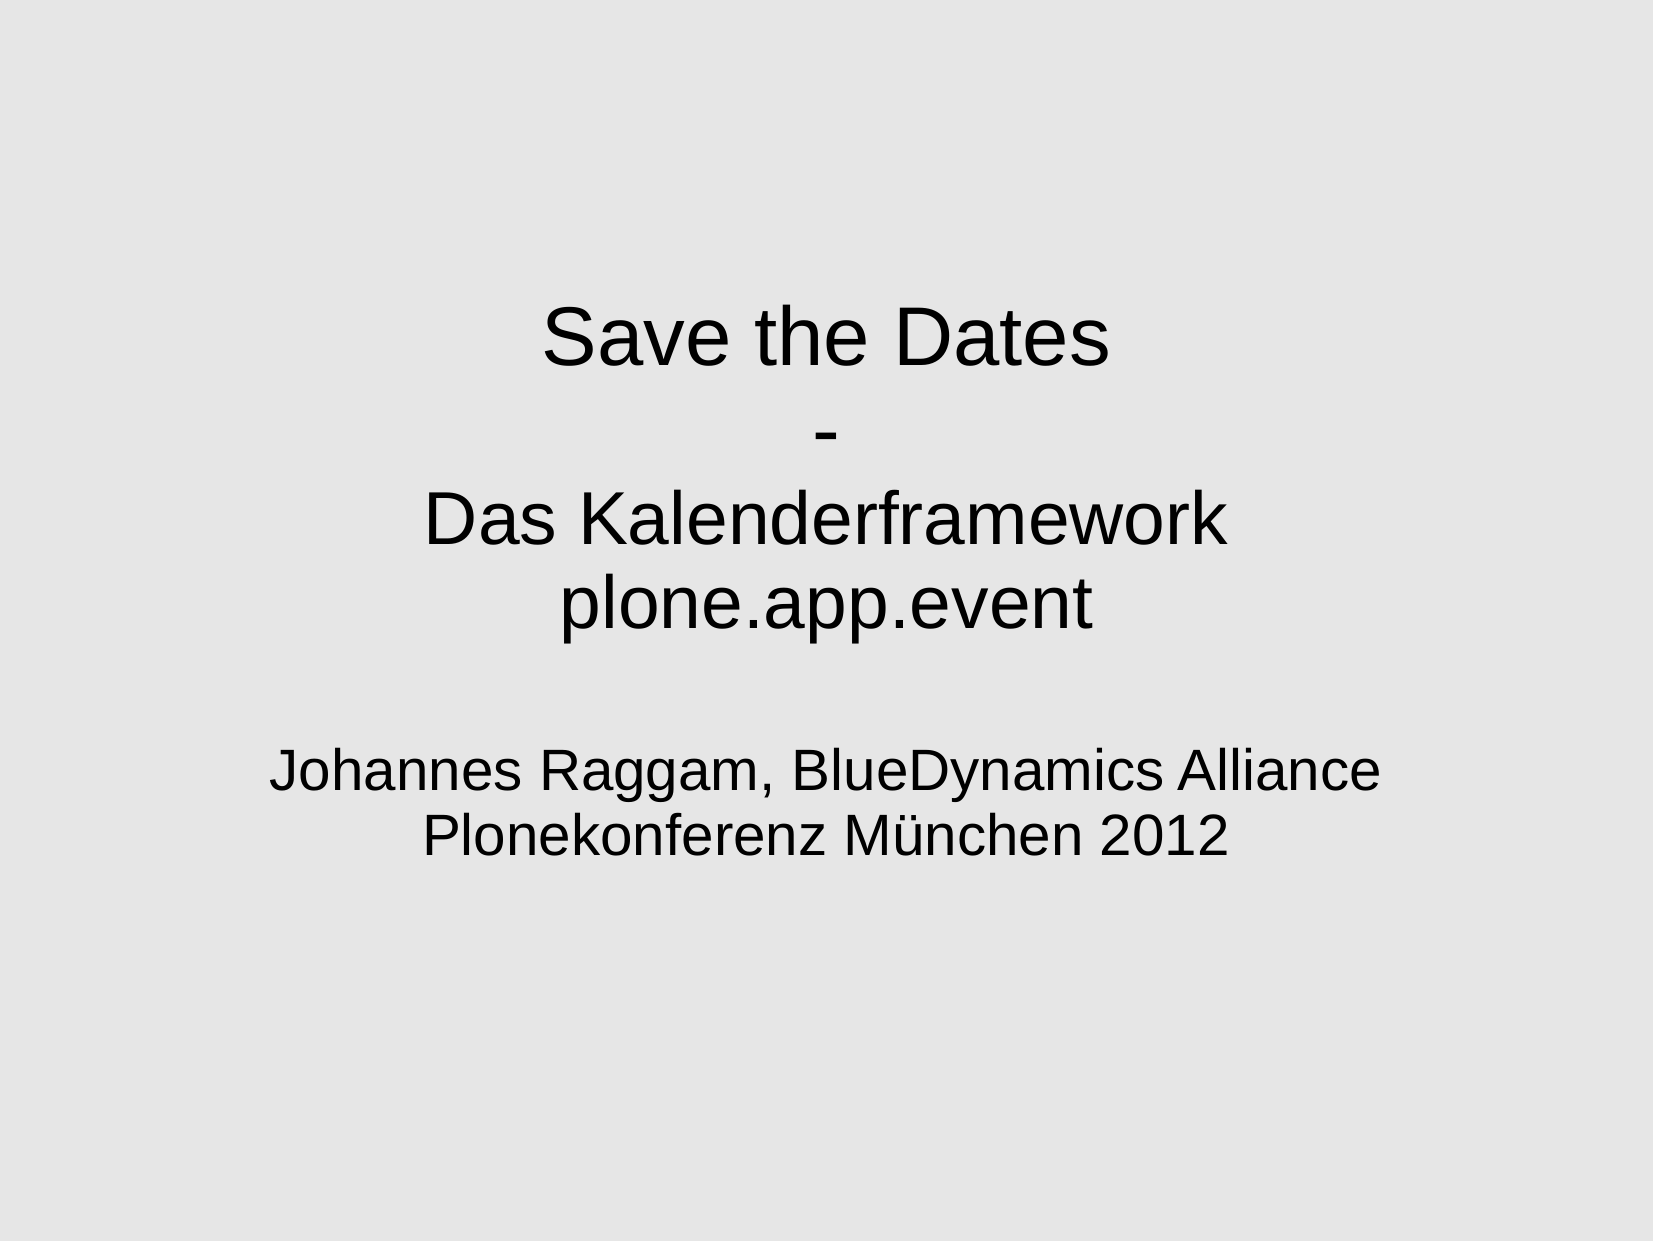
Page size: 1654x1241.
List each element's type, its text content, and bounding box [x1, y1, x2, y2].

subtitle Save the Dates - Das Kalenderframework plone.app.event Johannes Raggam, BlueDynamics Alliance Plonekonferenz München 2012 [82, 49, 1571, 1109]
